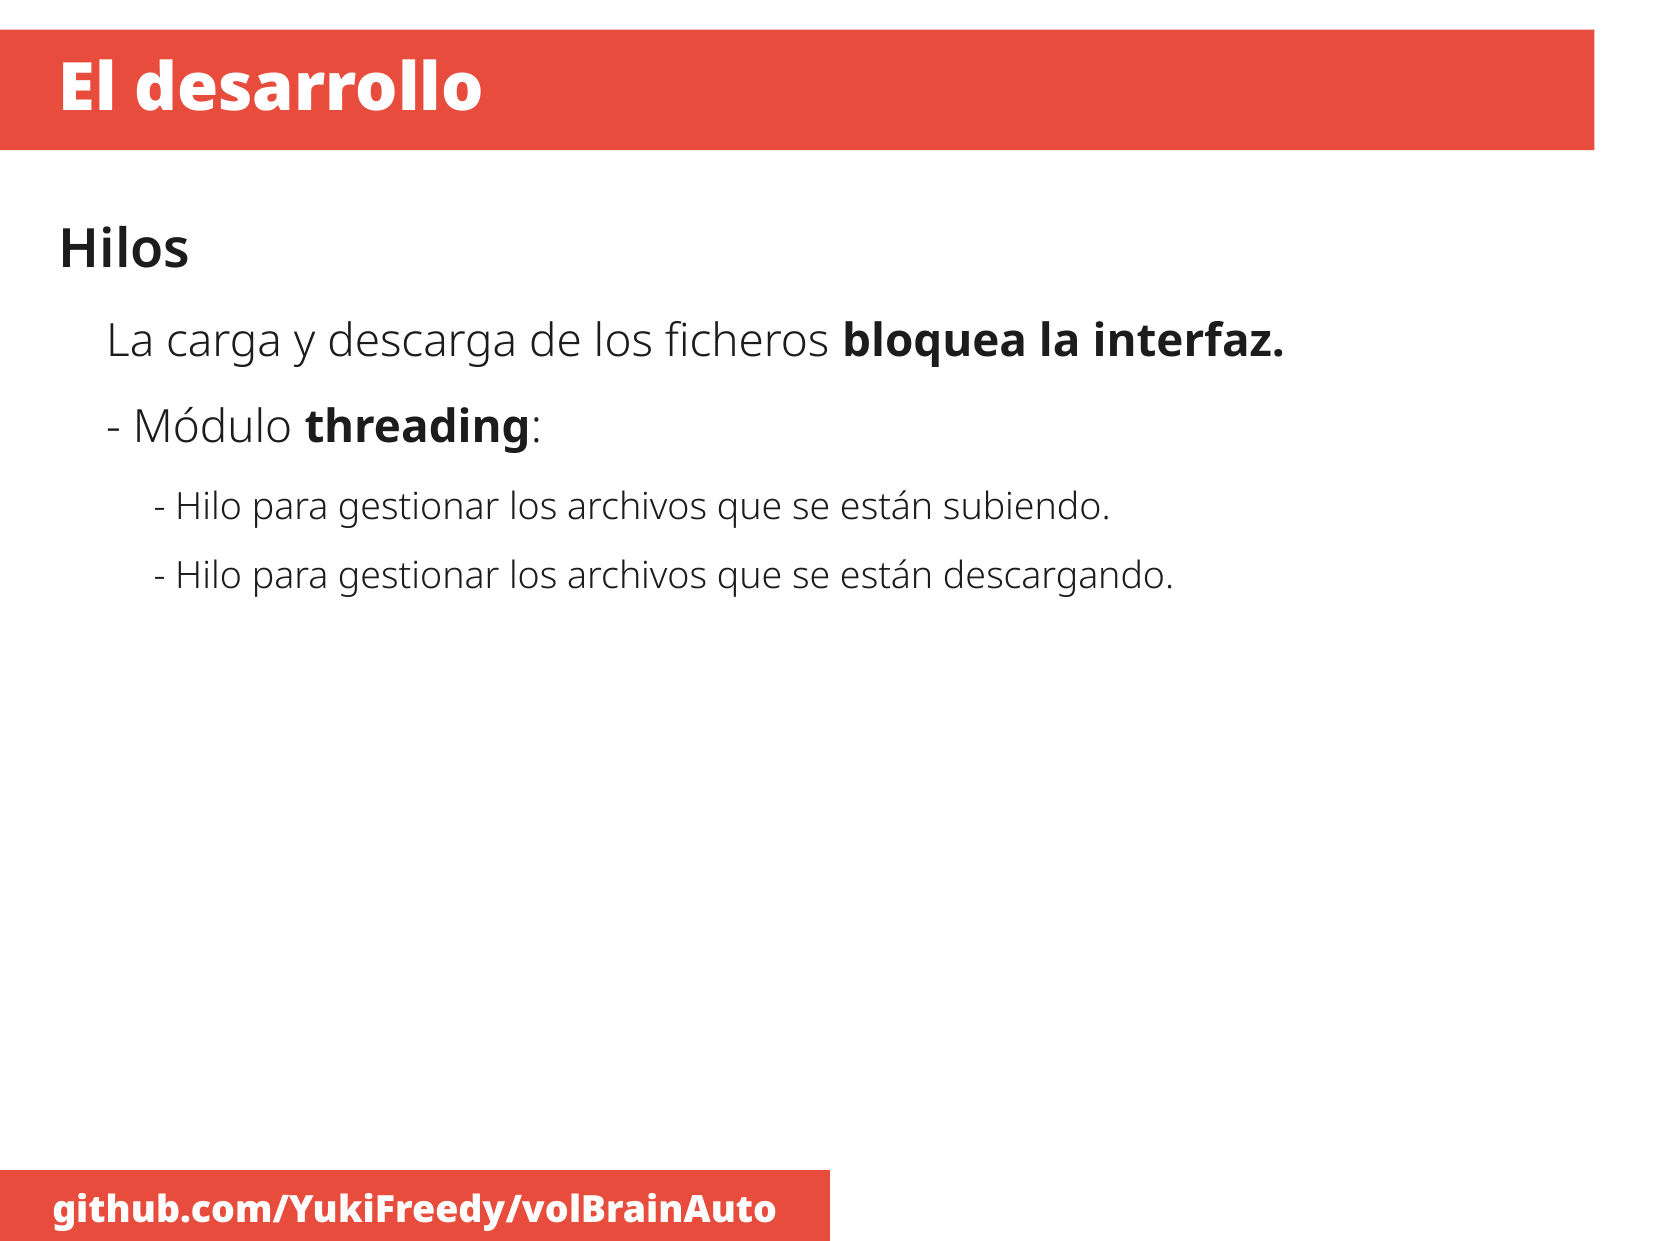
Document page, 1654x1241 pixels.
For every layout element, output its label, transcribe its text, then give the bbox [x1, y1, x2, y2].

title El desarrollo [59, 0, 1595, 130]
list Hilos La carga y descarga de los ficheros bloquea la interfaz. - Módulo threading: - Hilo para gestionar los archivos que se están subiendo. - Hilo para gestionar los archivos que se están descargando. [59, 210, 1565, 1171]
